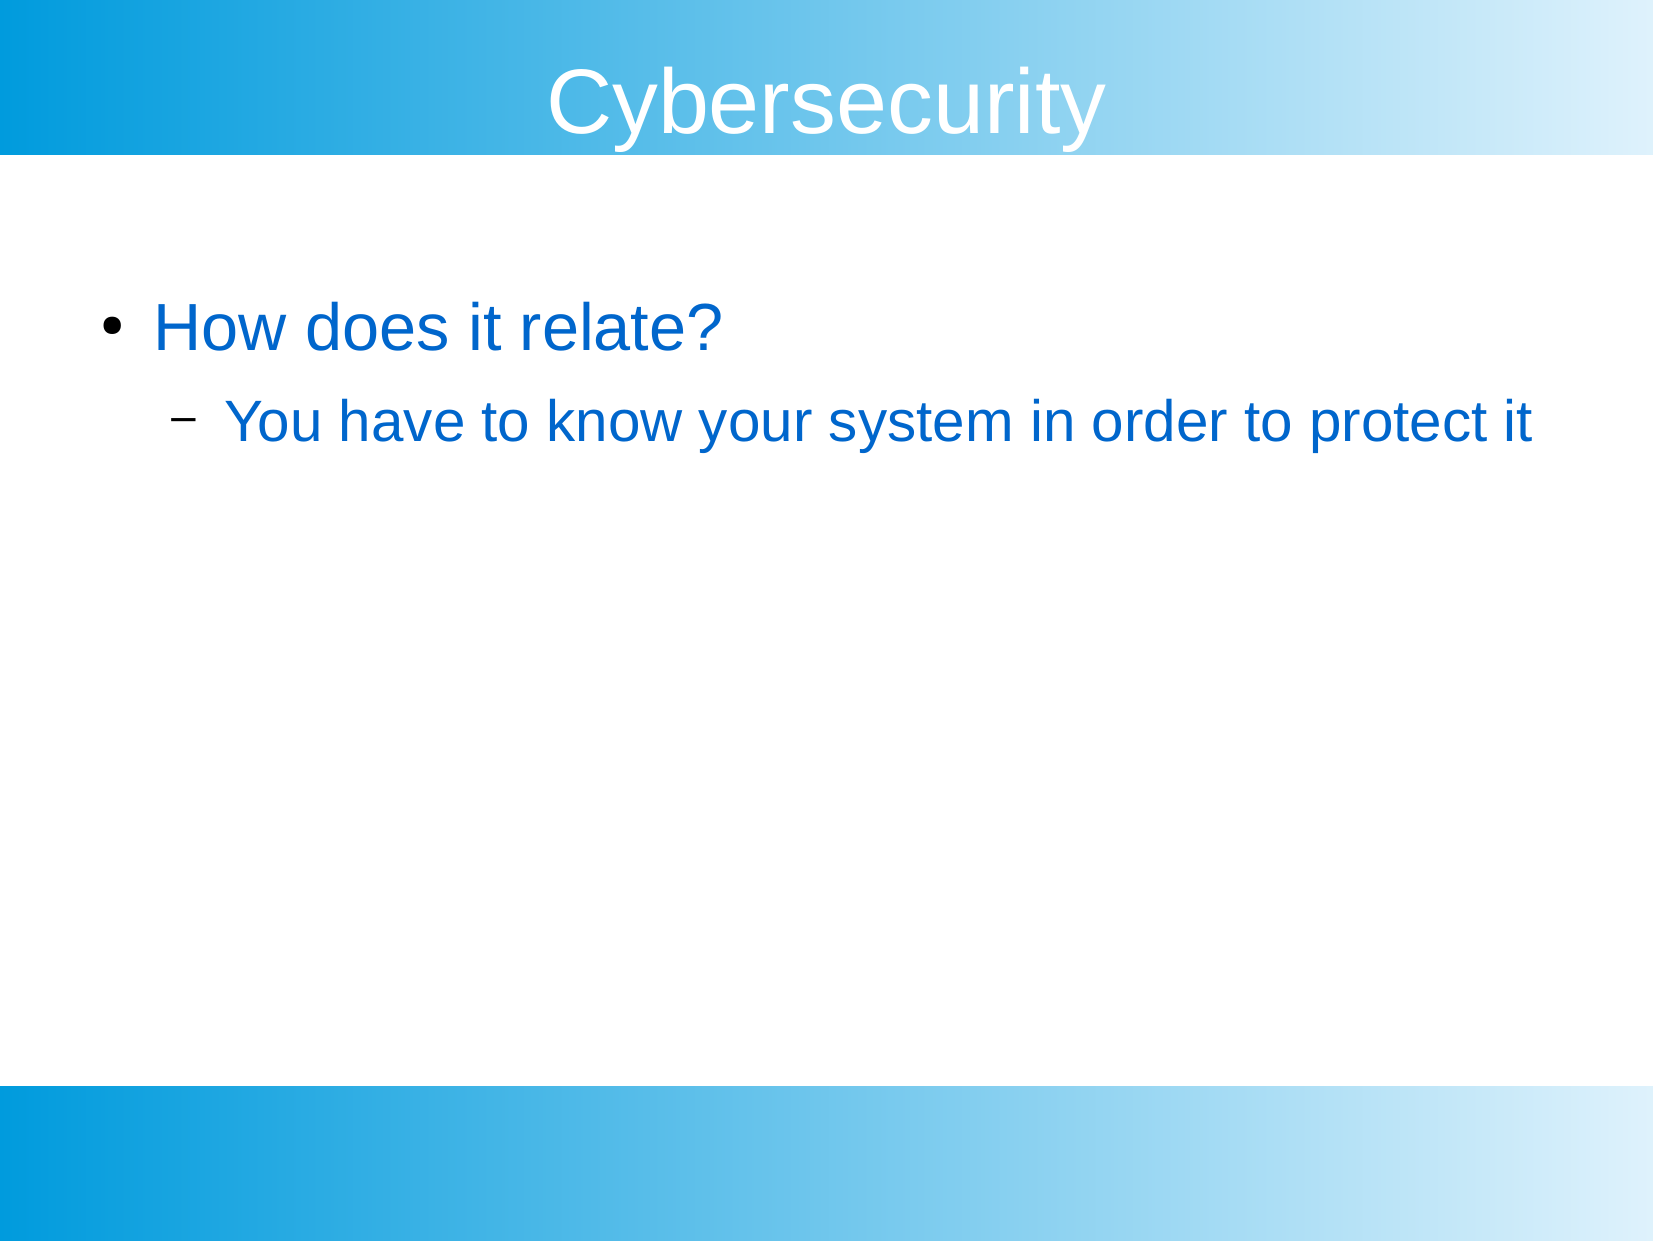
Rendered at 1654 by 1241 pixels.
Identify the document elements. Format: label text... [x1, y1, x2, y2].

list How does it relate? You have to know your system in order to protect it [82, 290, 1571, 1010]
title Cybersecurity [82, 49, 1571, 155]
